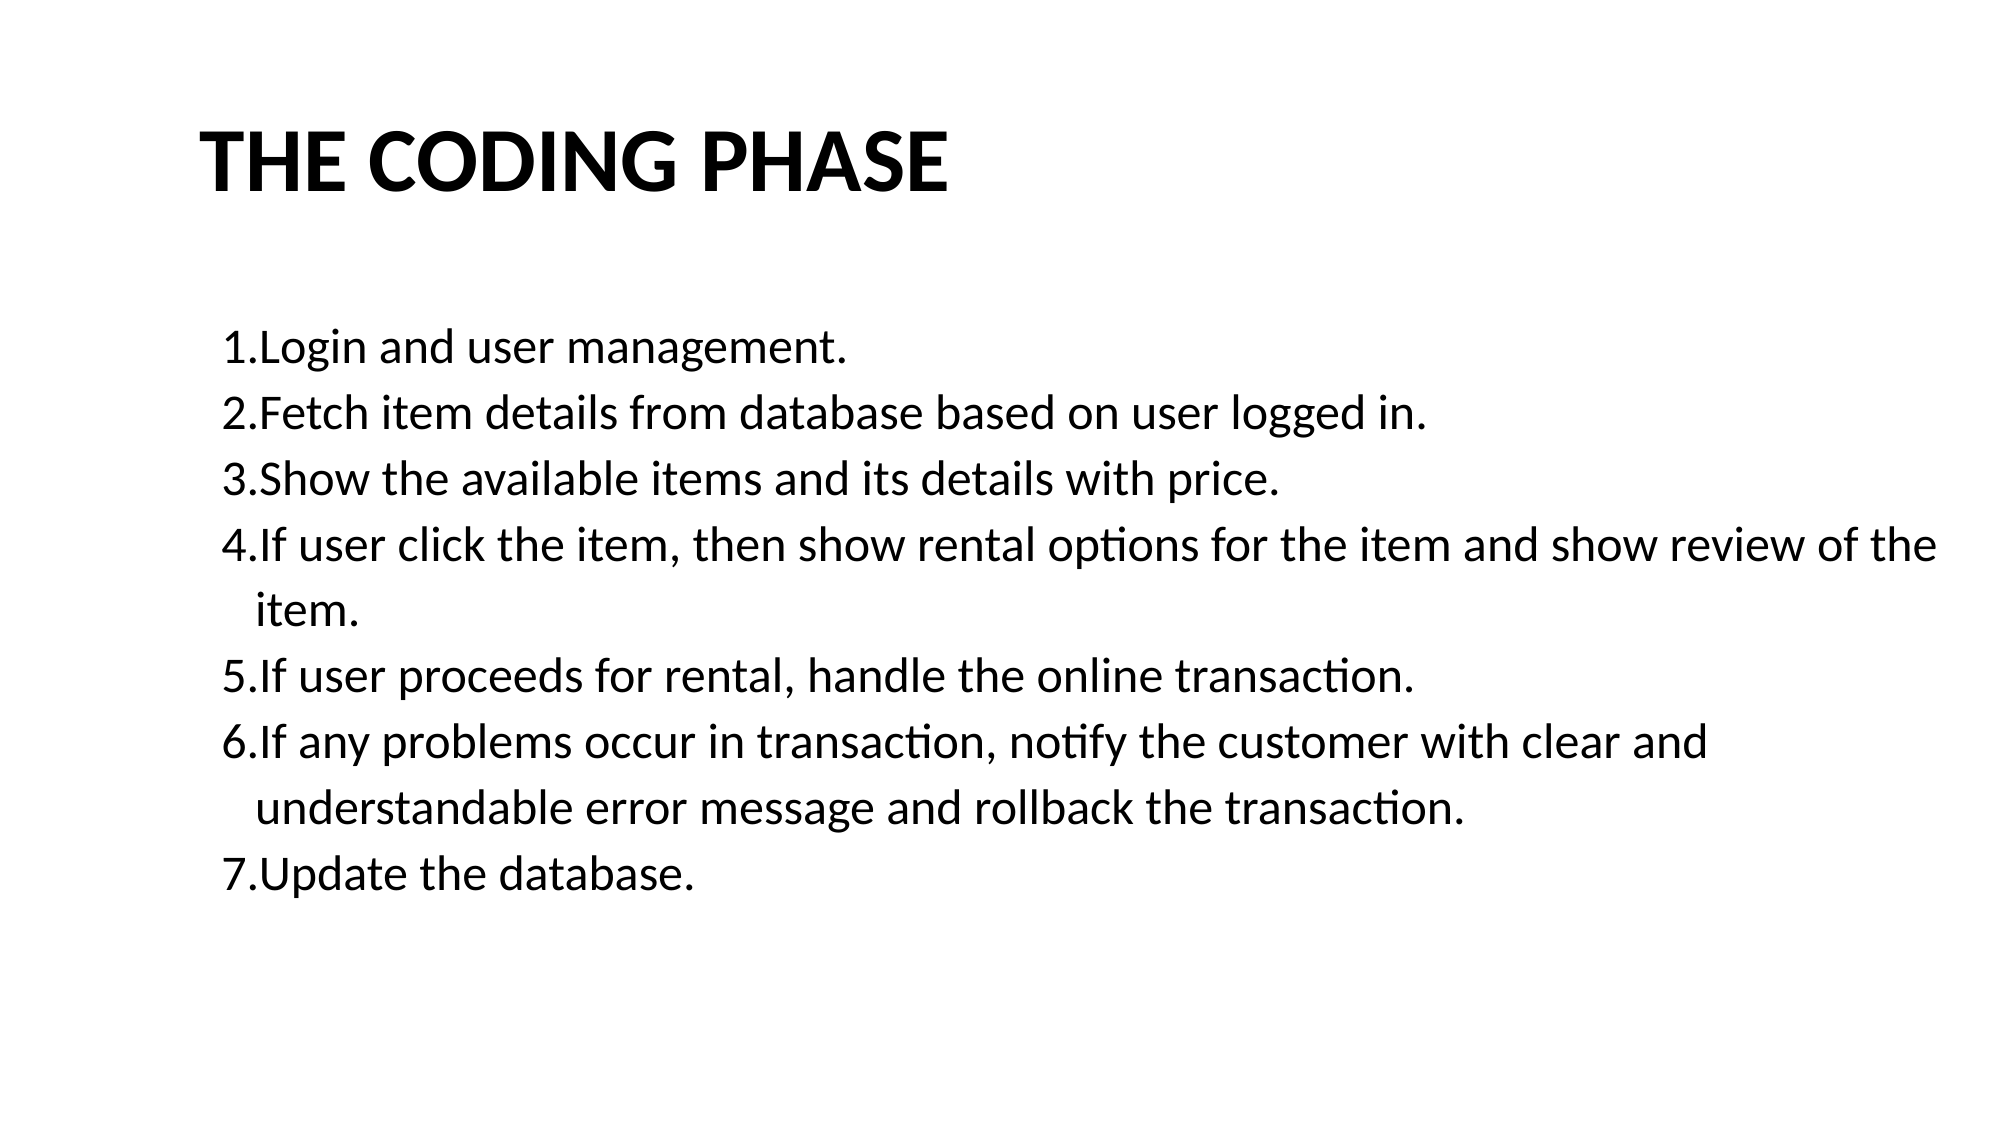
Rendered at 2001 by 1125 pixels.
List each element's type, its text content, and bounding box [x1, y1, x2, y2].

title THE CODING PHASE [137, 59, 1863, 278]
text_box 1.Login and user management. 2.Fetch item details from database based on user logged in. 3.Show the available items and its details with price. 4.If user click the item, then show rental options for the item and show review of the item. 5.If user proceeds for rental, handle the online transaction. 6.If any problems occur in transaction, notify the customer with clear and understandable error message and rollback the transaction. 7.Update the database. [206, 320, 1954, 1039]
